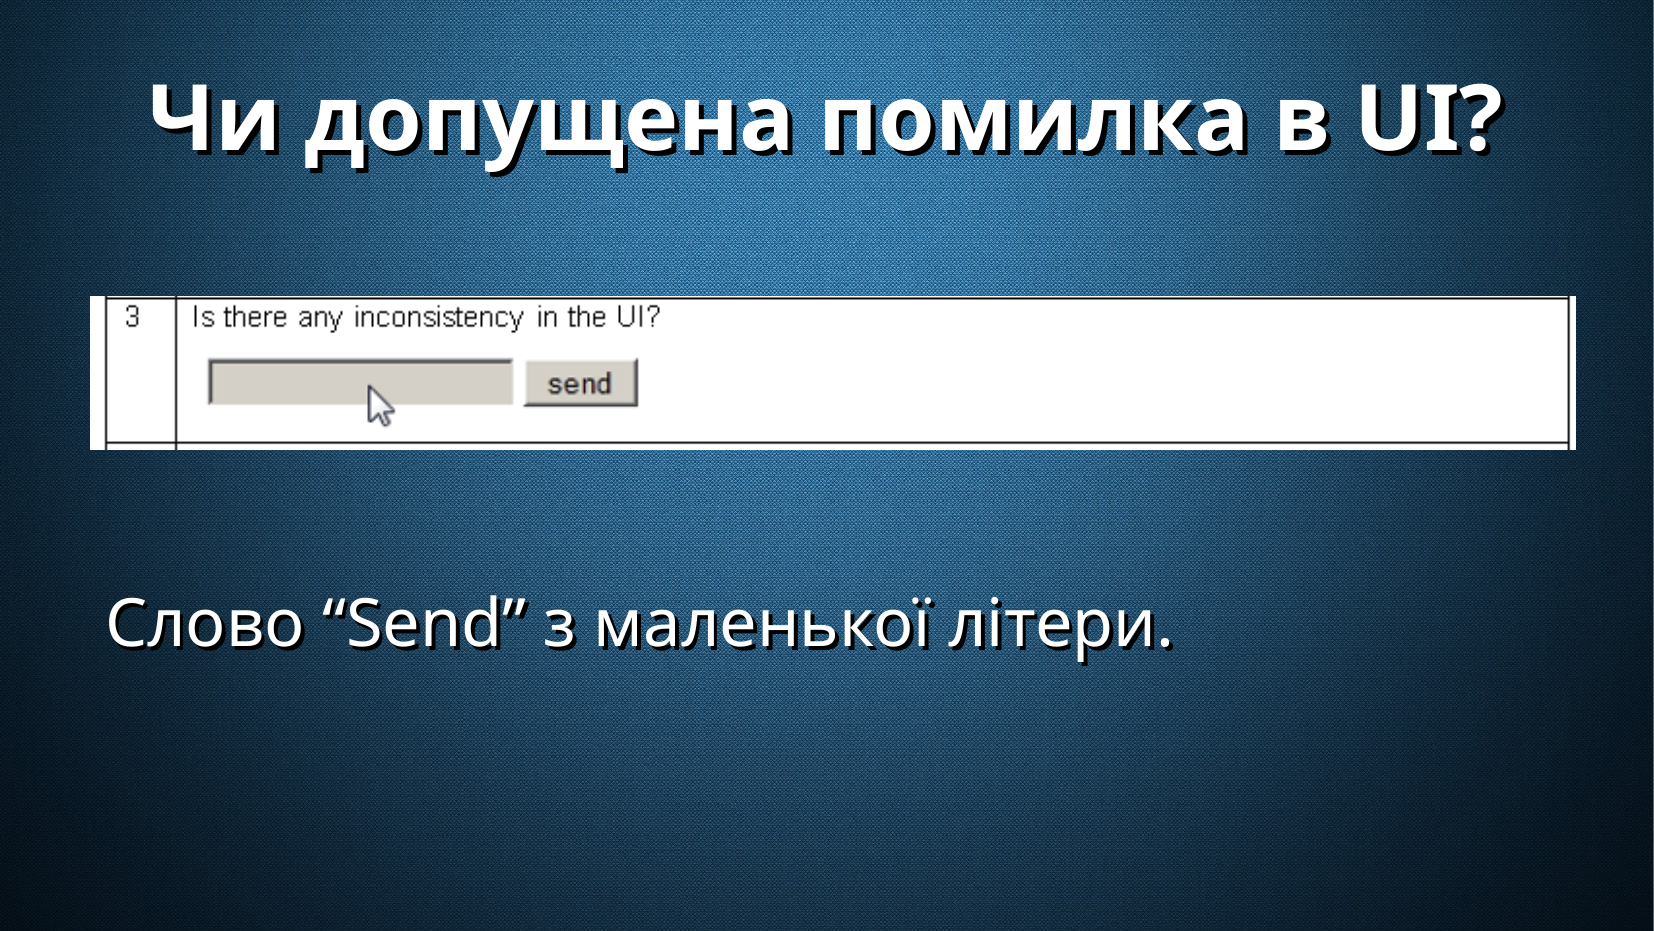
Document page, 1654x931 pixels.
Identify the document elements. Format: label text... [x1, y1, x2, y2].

subtitle Слово “Send” з маленької літери. [105, 480, 1616, 765]
title Чи допущена помилка в UI? [82, 37, 1571, 193]
picture [0, 0, 1654, 931]
